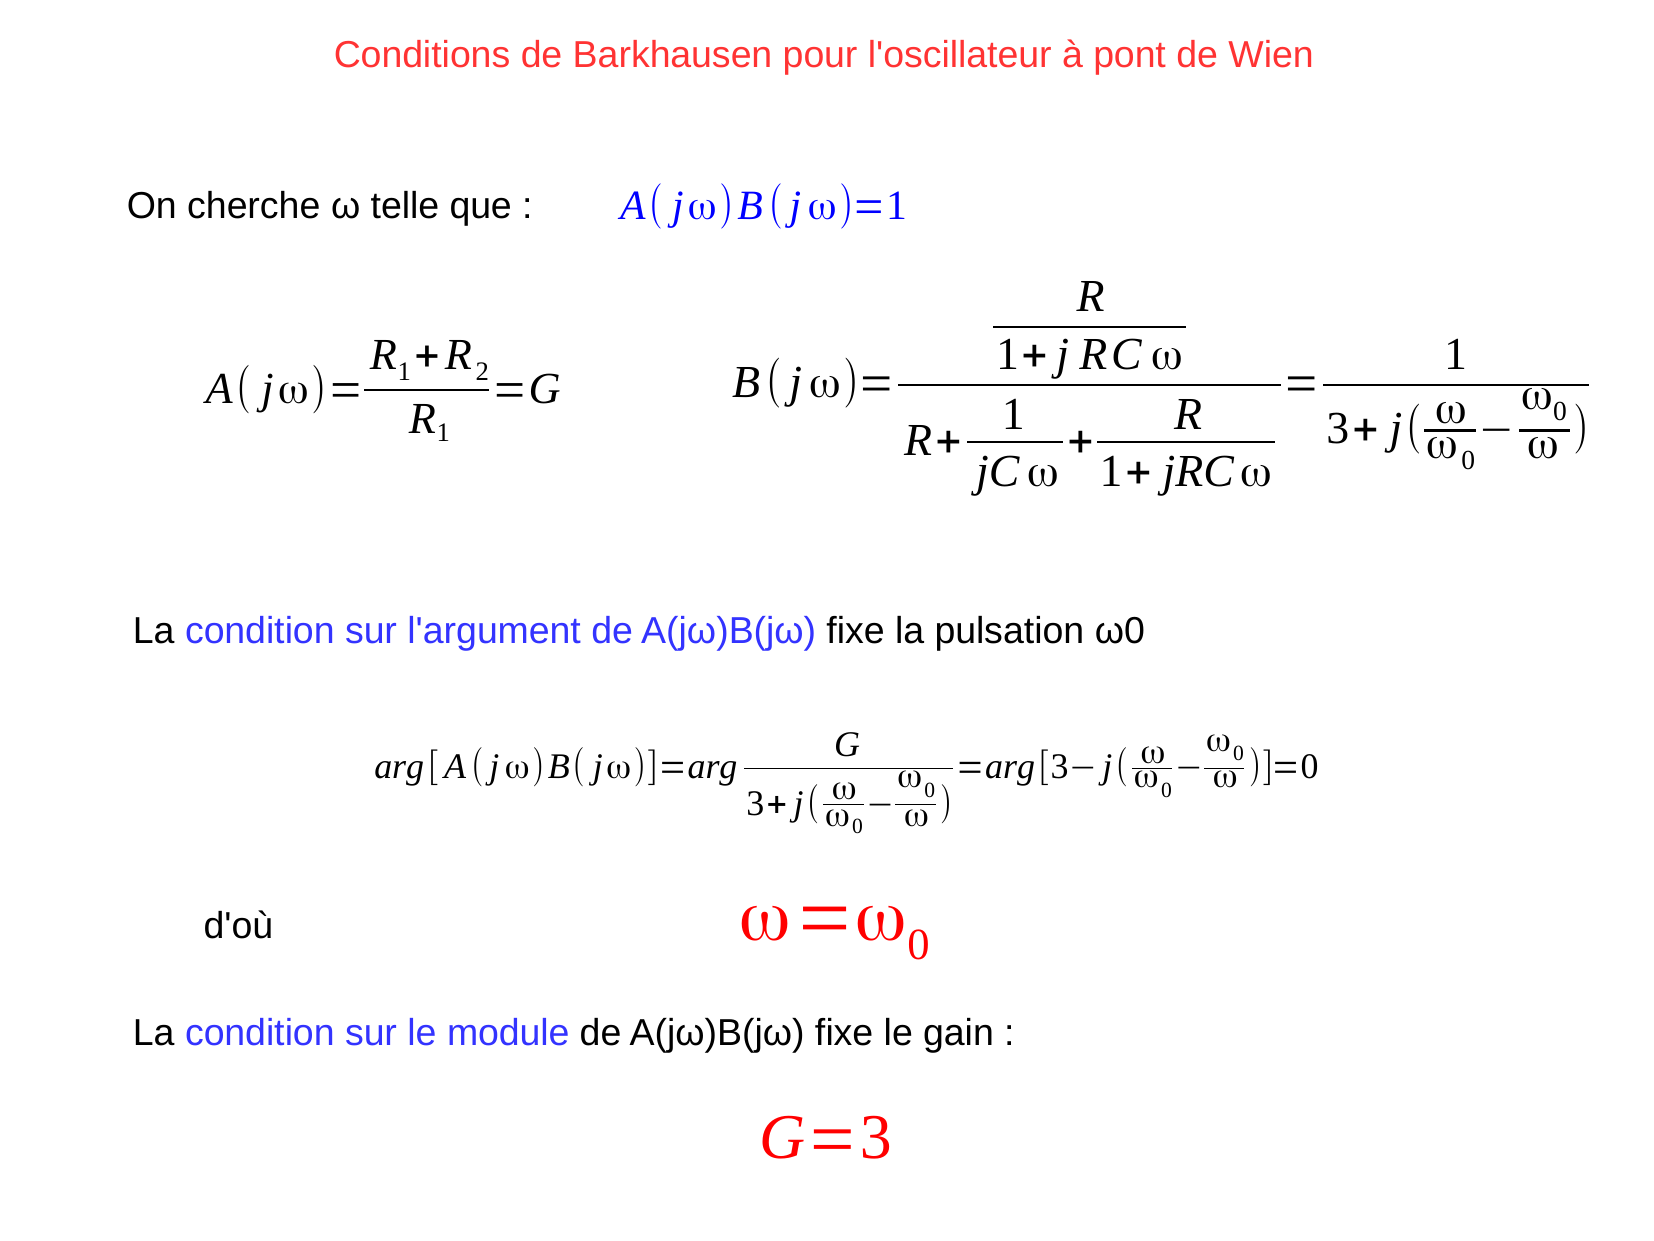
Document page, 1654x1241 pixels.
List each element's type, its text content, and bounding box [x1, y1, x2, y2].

text_box La condition sur l'argument de A(jω)B(jω) fixe la pulsation ω0 [118, 602, 1371, 702]
text_box On cherche ω telle que : [112, 177, 556, 235]
chart [365, 724, 1329, 839]
text_box La condition sur le module de A(jω)B(jω) fixe le gain : [118, 1003, 1123, 1103]
chart [604, 183, 917, 231]
chart [720, 271, 1603, 497]
text_box d'où [188, 897, 308, 957]
text_box Conditions de Barkhausen pour l'oscillateur à pont de Wien [318, 25, 1359, 83]
chart [720, 903, 950, 969]
chart [188, 330, 573, 449]
chart [744, 1102, 909, 1174]
